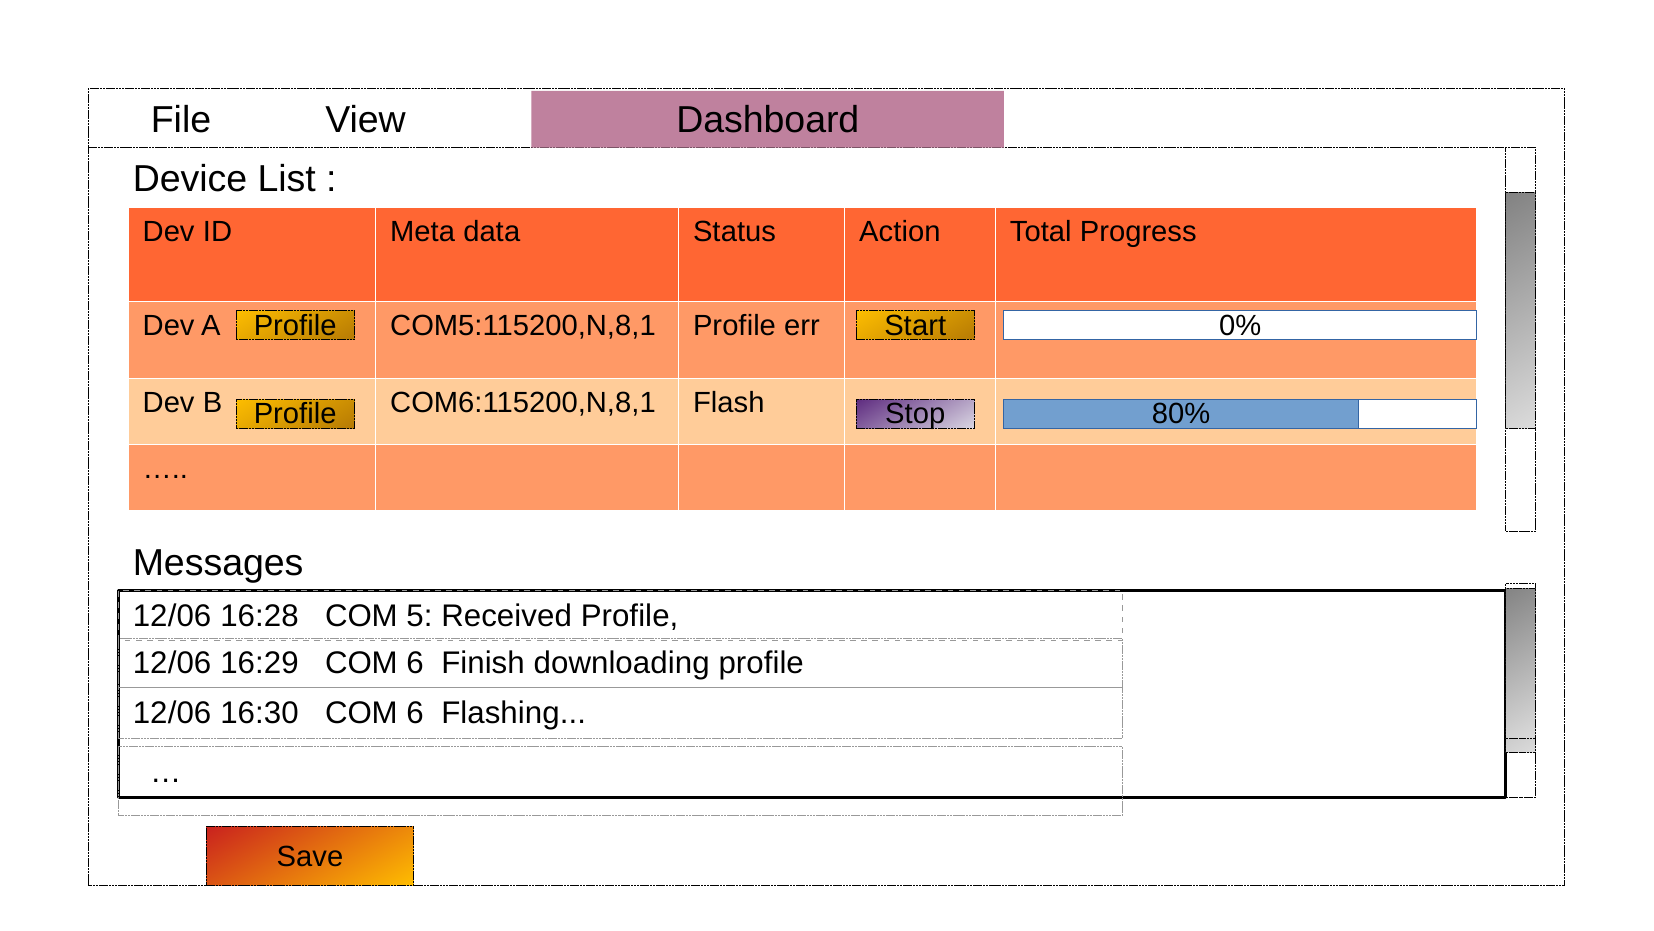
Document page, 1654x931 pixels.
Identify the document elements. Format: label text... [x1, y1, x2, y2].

text_box Device List : [118, 149, 414, 207]
table_header Action [845, 208, 995, 301]
text_box Start [856, 310, 975, 340]
text_box Save [206, 826, 414, 886]
table_cell Dev B [129, 379, 375, 444]
table_header Status [679, 208, 844, 301]
text_box Stop [856, 399, 975, 429]
table_cell [679, 445, 844, 510]
table_cell [845, 445, 995, 510]
text_box Profile [236, 399, 355, 429]
table_cell COM5:115200,N,8,1 [376, 302, 678, 378]
text_box 12/06 16:29 COM 6 Finish downloading profile [118, 638, 1123, 687]
table_header Total Progress [996, 208, 1476, 301]
table_cell COM6:115200,N,8,1 [376, 379, 678, 444]
text_box 80% [1359, 399, 1477, 429]
table_cell Profile err [679, 302, 844, 378]
table_header Meta data [376, 208, 678, 301]
text_box 80% [1003, 399, 1359, 429]
text_box Profile [236, 310, 355, 340]
text_box … [118, 746, 1123, 816]
table_cell [996, 445, 1476, 510]
table_cell Flash [679, 379, 844, 444]
text_box [1505, 588, 1536, 753]
table_cell [845, 302, 995, 378]
text_box Stop [934, 409, 941, 421]
text_box 12/06 16:28 COM 5: Received Profile, [118, 590, 1123, 638]
table_cell [376, 445, 678, 510]
text_box [1505, 192, 1536, 429]
text_box 12/06 16:30 COM 6 Flashing... [118, 687, 1123, 739]
table_cell ….. [129, 445, 375, 510]
table_cell [996, 302, 1476, 378]
table_cell [996, 379, 1476, 444]
table_header Dev ID [129, 208, 375, 301]
table_cell [845, 379, 995, 444]
text_box Messages [118, 533, 355, 590]
text_box Dashboard [531, 90, 1004, 148]
text_box File [88, 90, 273, 148]
table_cell Dev A [129, 302, 375, 378]
text_box View [273, 90, 458, 148]
text_box 0% [1003, 310, 1477, 340]
